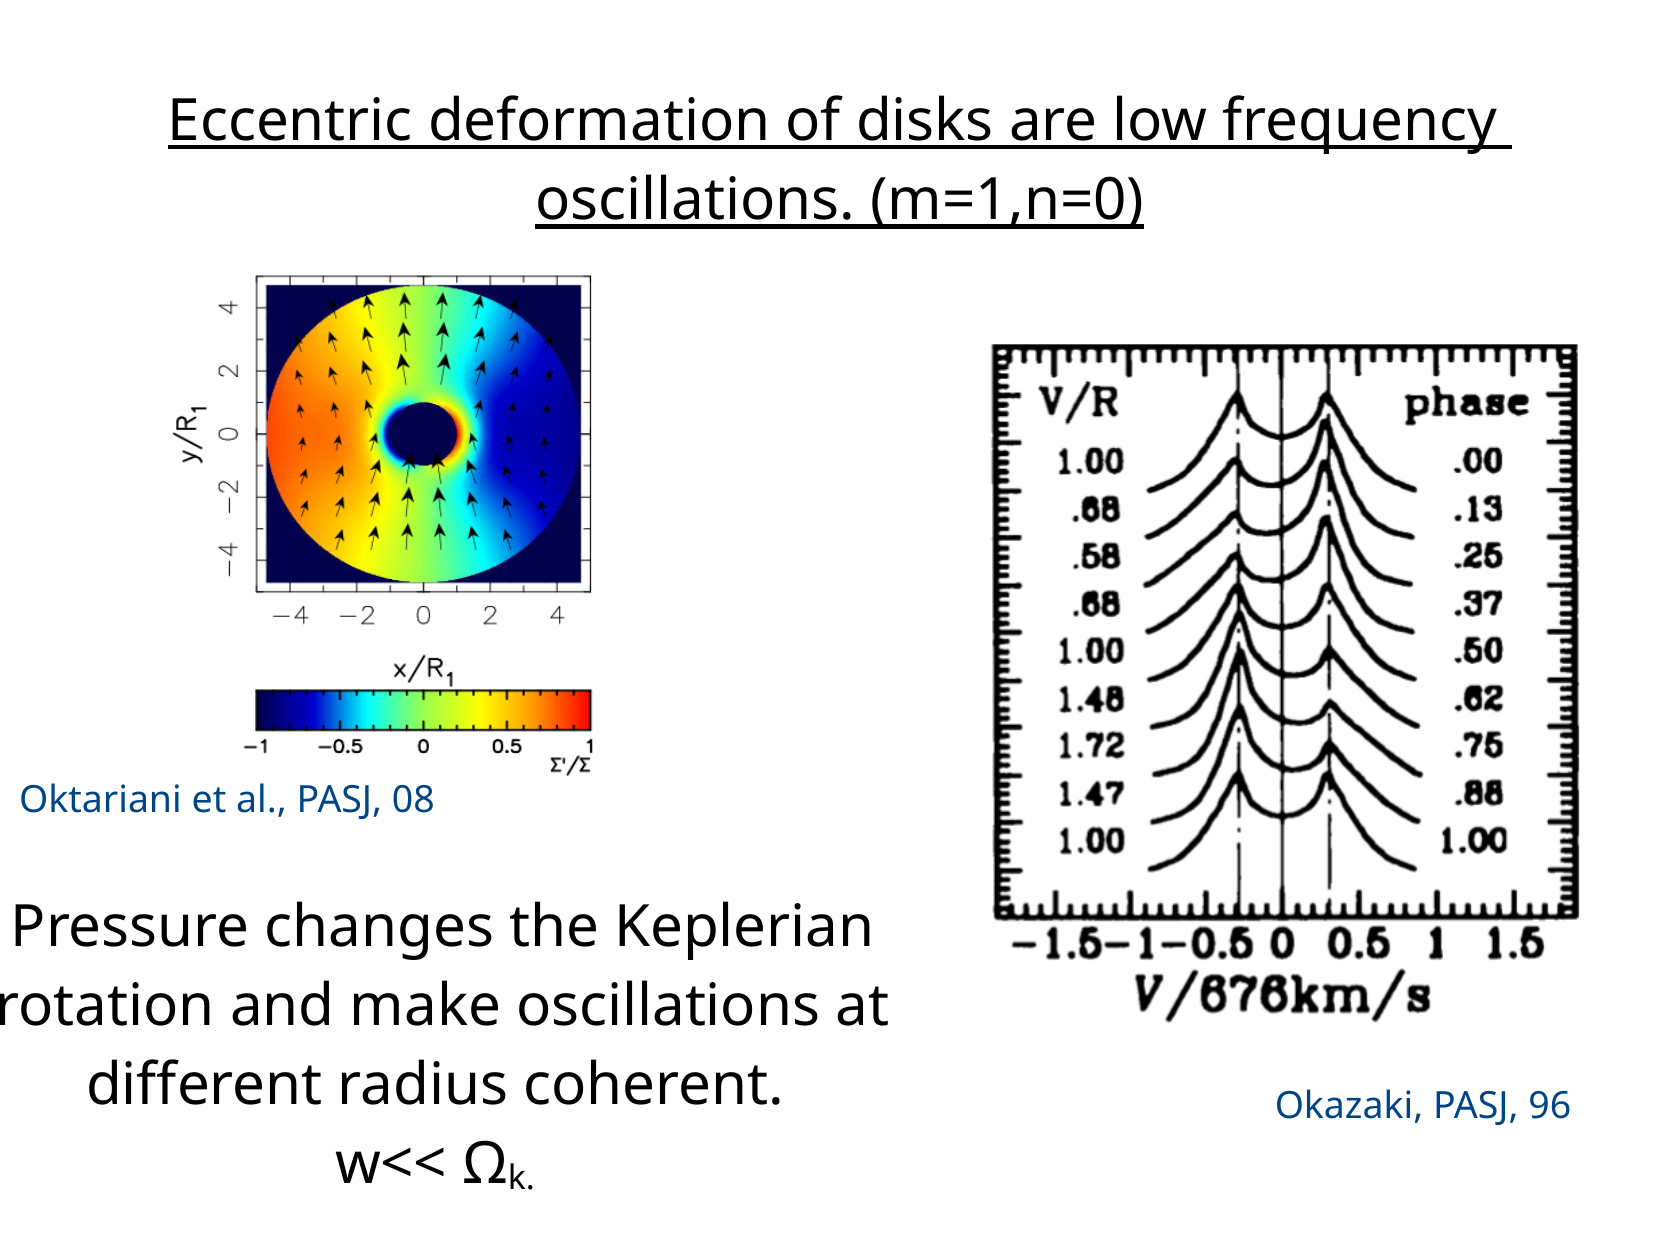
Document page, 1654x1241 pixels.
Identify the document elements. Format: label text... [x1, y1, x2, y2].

picture [165, 255, 646, 781]
title Pressure changes the Keplerian rotation and make oscillations at different radius coherent. w<< Ωk. [0, 720, 901, 1241]
picture [937, 314, 1621, 1050]
text_box Okazaki, PASJ, 96 [1260, 1070, 1606, 1141]
title Eccentric deformation of disks are low frequency oscillations. (m=1,n=0) [150, 72, 1531, 243]
text_box Oktariani et al., PASJ, 08 [4, 765, 473, 835]
